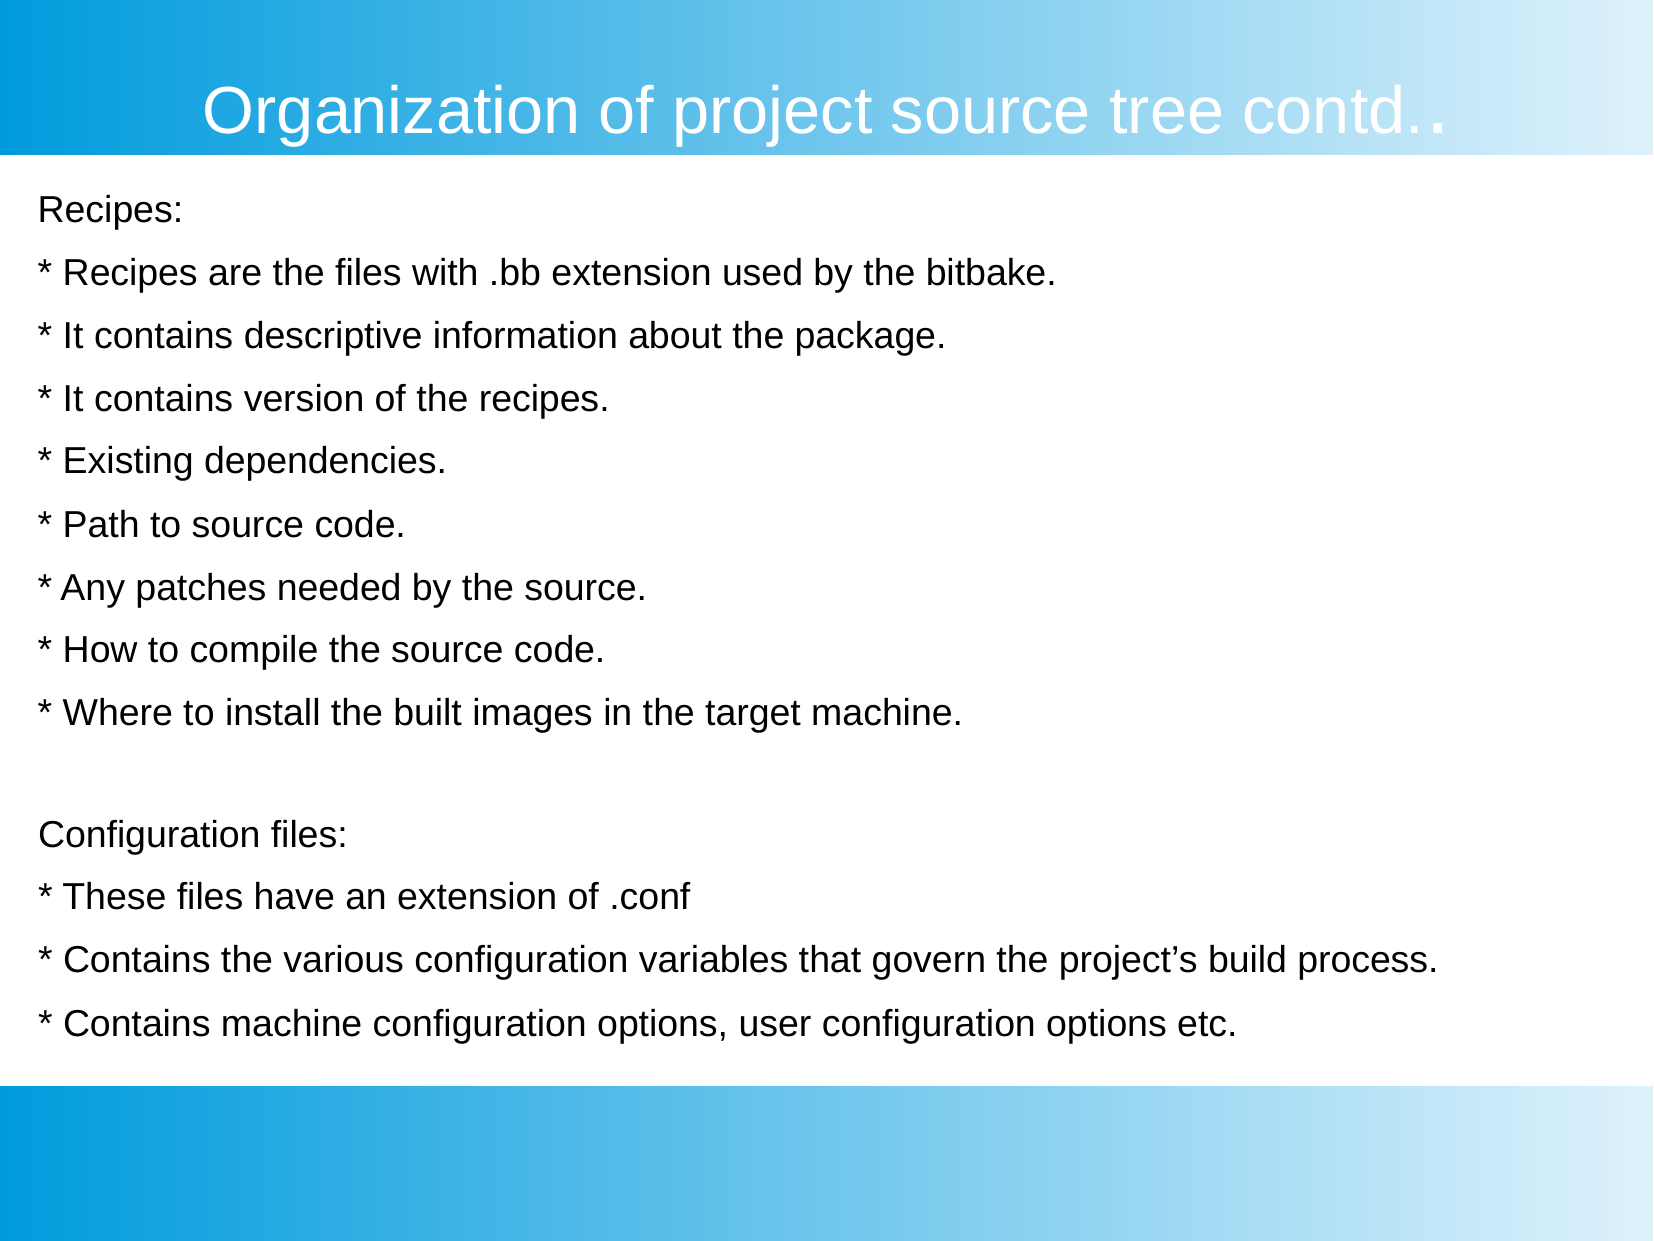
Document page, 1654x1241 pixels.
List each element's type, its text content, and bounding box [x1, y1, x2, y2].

text_box Recipes: * Recipes are the files with .bb extension used by the bitbake. * It contains descriptive information about the package. * It contains version of the recipes. * Existing dependencies. * Path to source code. * Any patches needed by the source. * How to compile the source code. * Where to install the built images in the target machine. [22, 159, 1073, 742]
text_box Configuration files: * These files have an extension of .conf * Contains the various configuration variables that govern the project’s build process. * Contains machine configuration options, user configuration options etc. [23, 784, 1455, 1052]
title Organization of project source tree contd.. [82, 49, 1571, 155]
